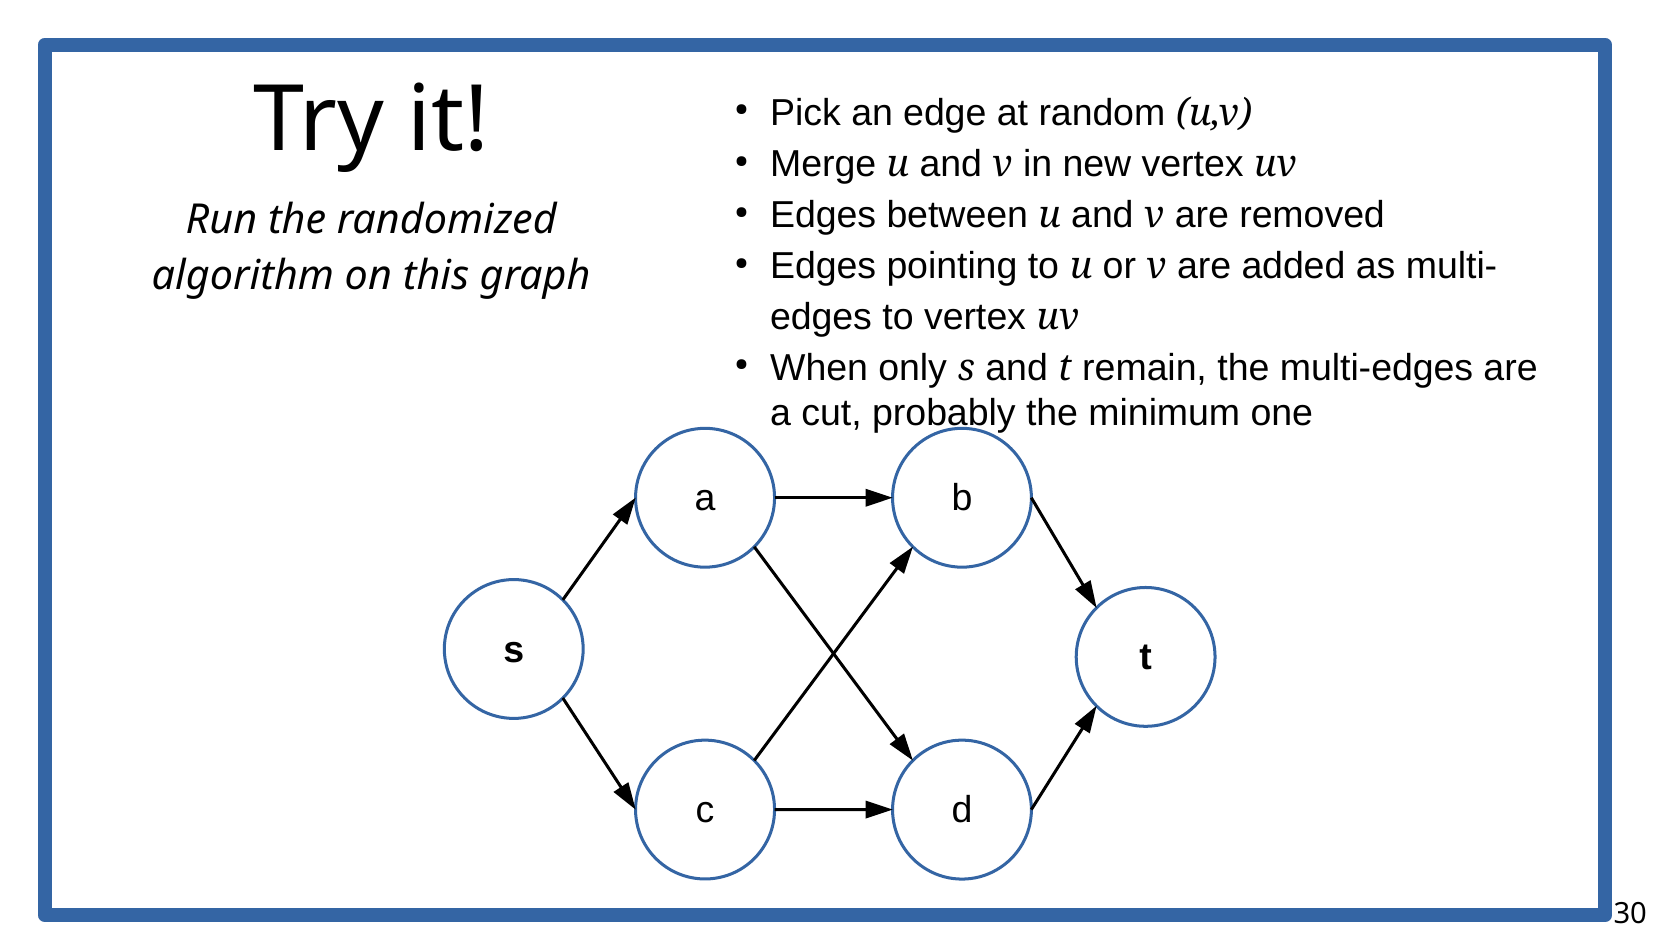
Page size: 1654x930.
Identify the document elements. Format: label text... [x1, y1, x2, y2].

text_box b [892, 428, 1032, 568]
title Try it! [82, 52, 661, 181]
text_box t [1076, 587, 1216, 727]
list Run the randomized algorithm on this graph [82, 189, 661, 305]
text_box Pick an edge at random (u,v) Merge u and v in new vertex uv Edges between u and v are removed Edges pointing to u or v are added as multi-edges to vertex uv When only s and t remain, the multi-edges are a cut, probably the minimum one [720, 78, 1576, 388]
text_box a [635, 428, 775, 568]
text_box s [444, 579, 584, 719]
text_box d [892, 740, 1032, 880]
text_box c [635, 740, 775, 879]
